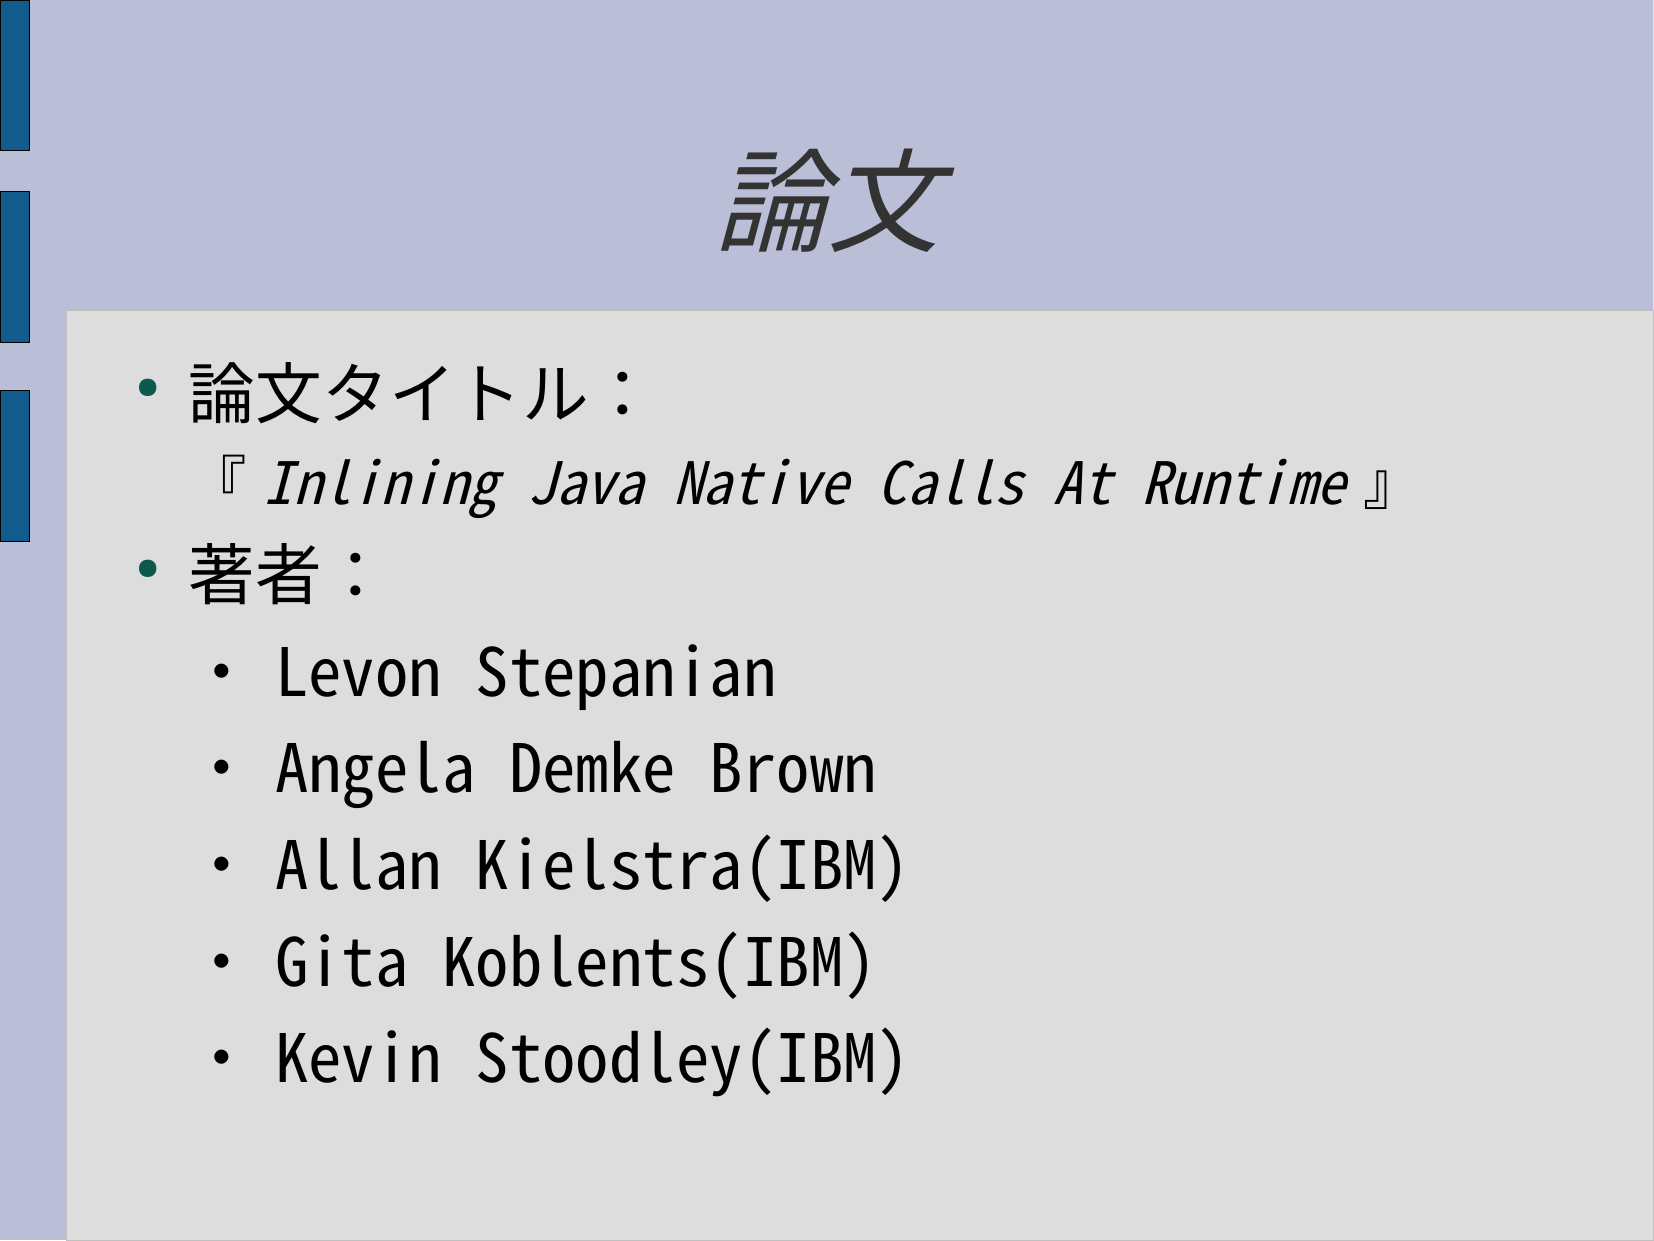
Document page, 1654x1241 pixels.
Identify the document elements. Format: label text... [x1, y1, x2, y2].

list 論文タイトル： 『Inlining Java Native Calls At Runtime』 著者： ・Levon Stepanian ・Angela Demke Brown ・Allan Kielstra(IBM) ・Gita Koblents(IBM) ・Kevin Stoodley(IBM) [118, 340, 1531, 1123]
title 論文 [121, 91, 1534, 299]
